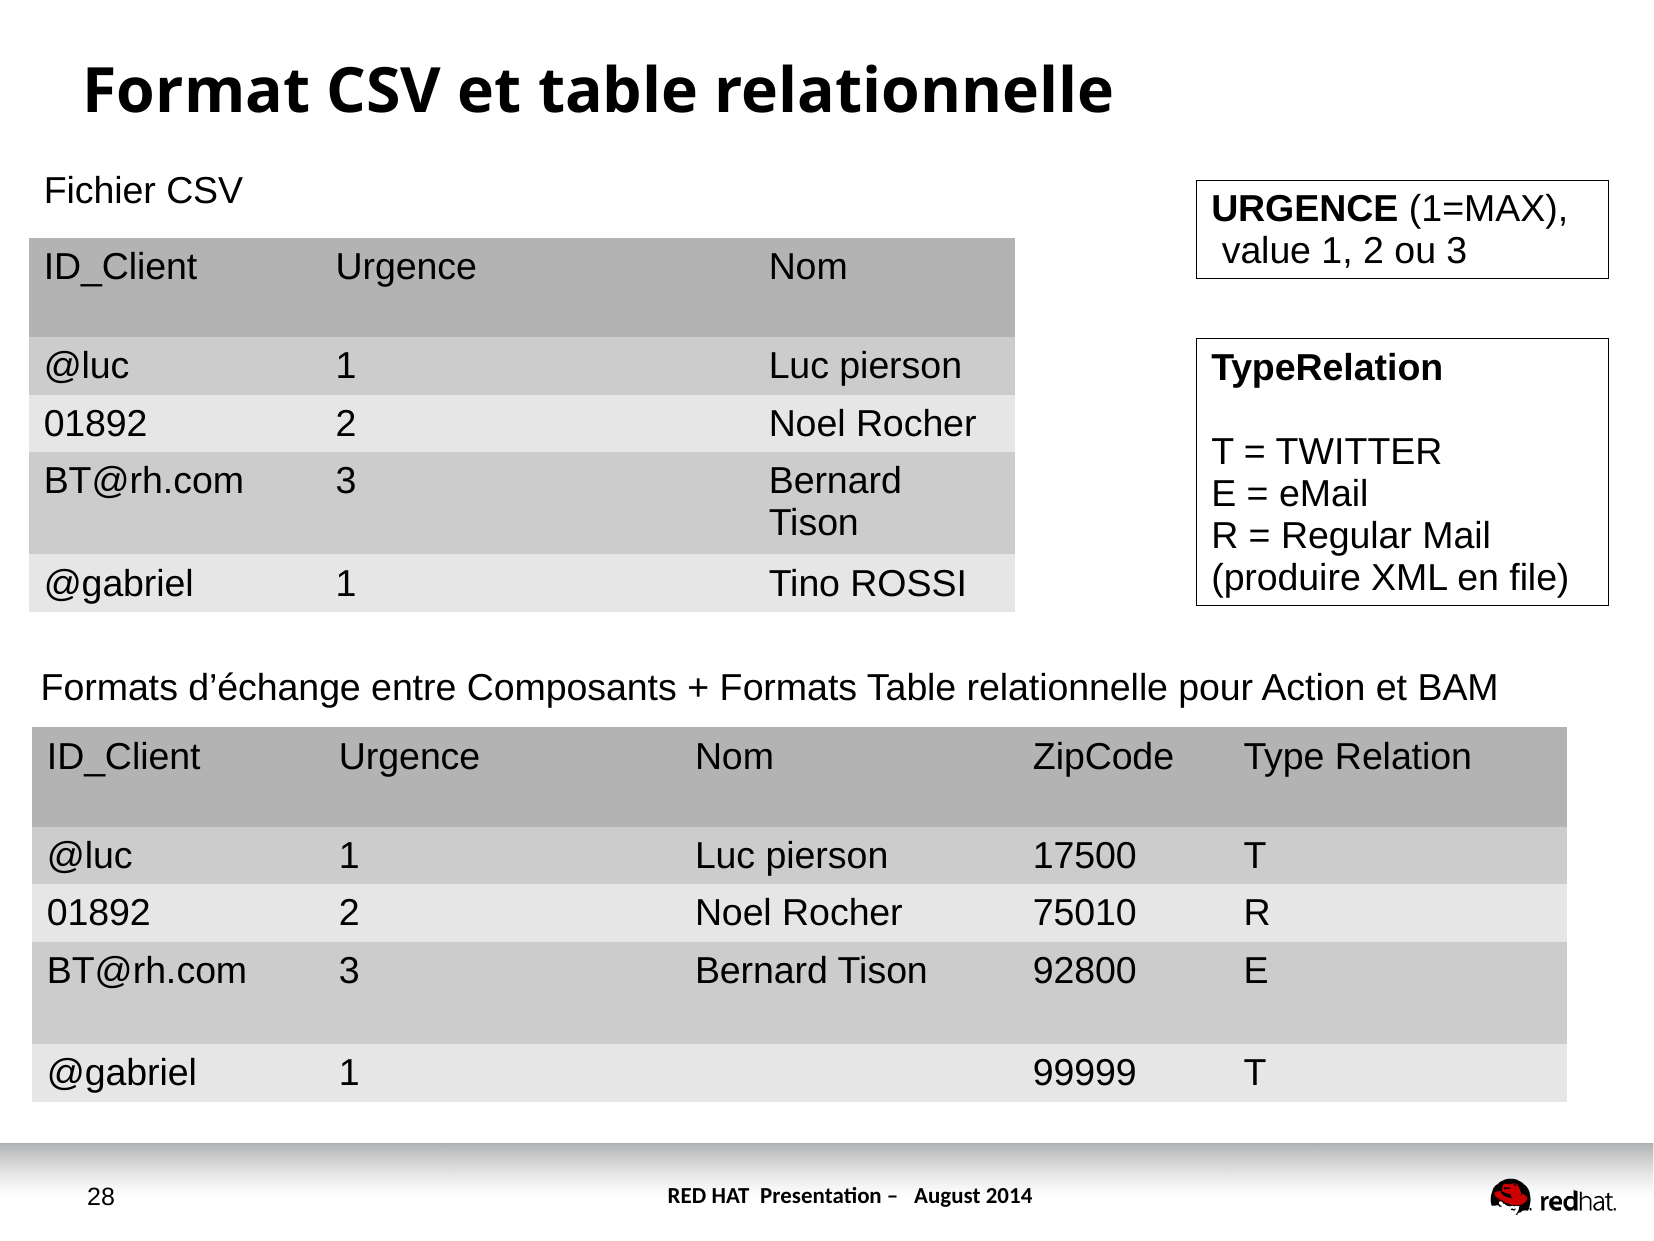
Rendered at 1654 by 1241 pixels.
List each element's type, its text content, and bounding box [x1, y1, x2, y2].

table_header Nom [680, 727, 1018, 827]
table_cell R [1229, 884, 1567, 942]
table_cell Noel Rocher [754, 395, 1015, 452]
table_cell BT@rh.com [32, 942, 324, 1044]
table_cell T [1229, 1044, 1567, 1102]
table_cell 01892 [32, 884, 324, 942]
table_cell Luc pierson [754, 337, 1015, 395]
table_cell 1 [324, 827, 680, 884]
table_cell @luc [29, 337, 321, 395]
table_cell 99999 [1018, 1044, 1229, 1102]
table_header ID_Client [29, 238, 321, 337]
table_cell T [1229, 827, 1567, 884]
table_cell 1 [324, 1044, 680, 1102]
text_box Formats d’échange entre Composants + Formats Table relationnelle pour Action et BAM [25, 659, 1563, 717]
text_box URGENCE (1=MAX), value 1, 2 ou 3 [1196, 180, 1609, 279]
table_cell Luc pierson [680, 827, 1018, 884]
table_cell 17500 [1018, 827, 1229, 884]
table_header ID_Client [32, 727, 324, 827]
picture [0, 1143, 1654, 1241]
table_header ZipCode [1018, 727, 1229, 827]
table_cell 3 [321, 452, 754, 554]
table_header Nom [754, 238, 1015, 337]
text_box Fichier CSV [28, 162, 299, 220]
table_cell 2 [324, 884, 680, 942]
table_cell @gabriel [32, 1044, 324, 1102]
table_cell 1 [321, 554, 754, 612]
table_cell BT@rh.com [29, 452, 321, 554]
table_cell 2 [321, 395, 754, 452]
table_cell 3 [324, 942, 680, 1044]
table_header Type Relation [1229, 727, 1567, 827]
table_header Urgence [321, 238, 754, 337]
table_cell E [1229, 942, 1567, 1044]
table_cell Bernard Tison [680, 942, 1018, 1044]
table_cell Bernard Tison [754, 452, 1015, 554]
table_header Urgence [324, 727, 680, 827]
table_cell 75010 [1018, 884, 1229, 942]
table_cell @luc [32, 827, 324, 884]
table_cell Noel Rocher [680, 884, 1018, 942]
table_cell 92800 [1018, 942, 1229, 1044]
text_box TypeRelation T = TWITTER E = eMail R = Regular Mail (produire XML en file) [1196, 338, 1609, 606]
table_cell [680, 1044, 1018, 1102]
title Format CSV et table relationnelle [82, 0, 1571, 192]
table_cell 1 [321, 337, 754, 395]
table_cell Tino ROSSI [754, 554, 1015, 612]
table_cell 01892 [29, 395, 321, 452]
table_cell @gabriel [29, 554, 321, 612]
